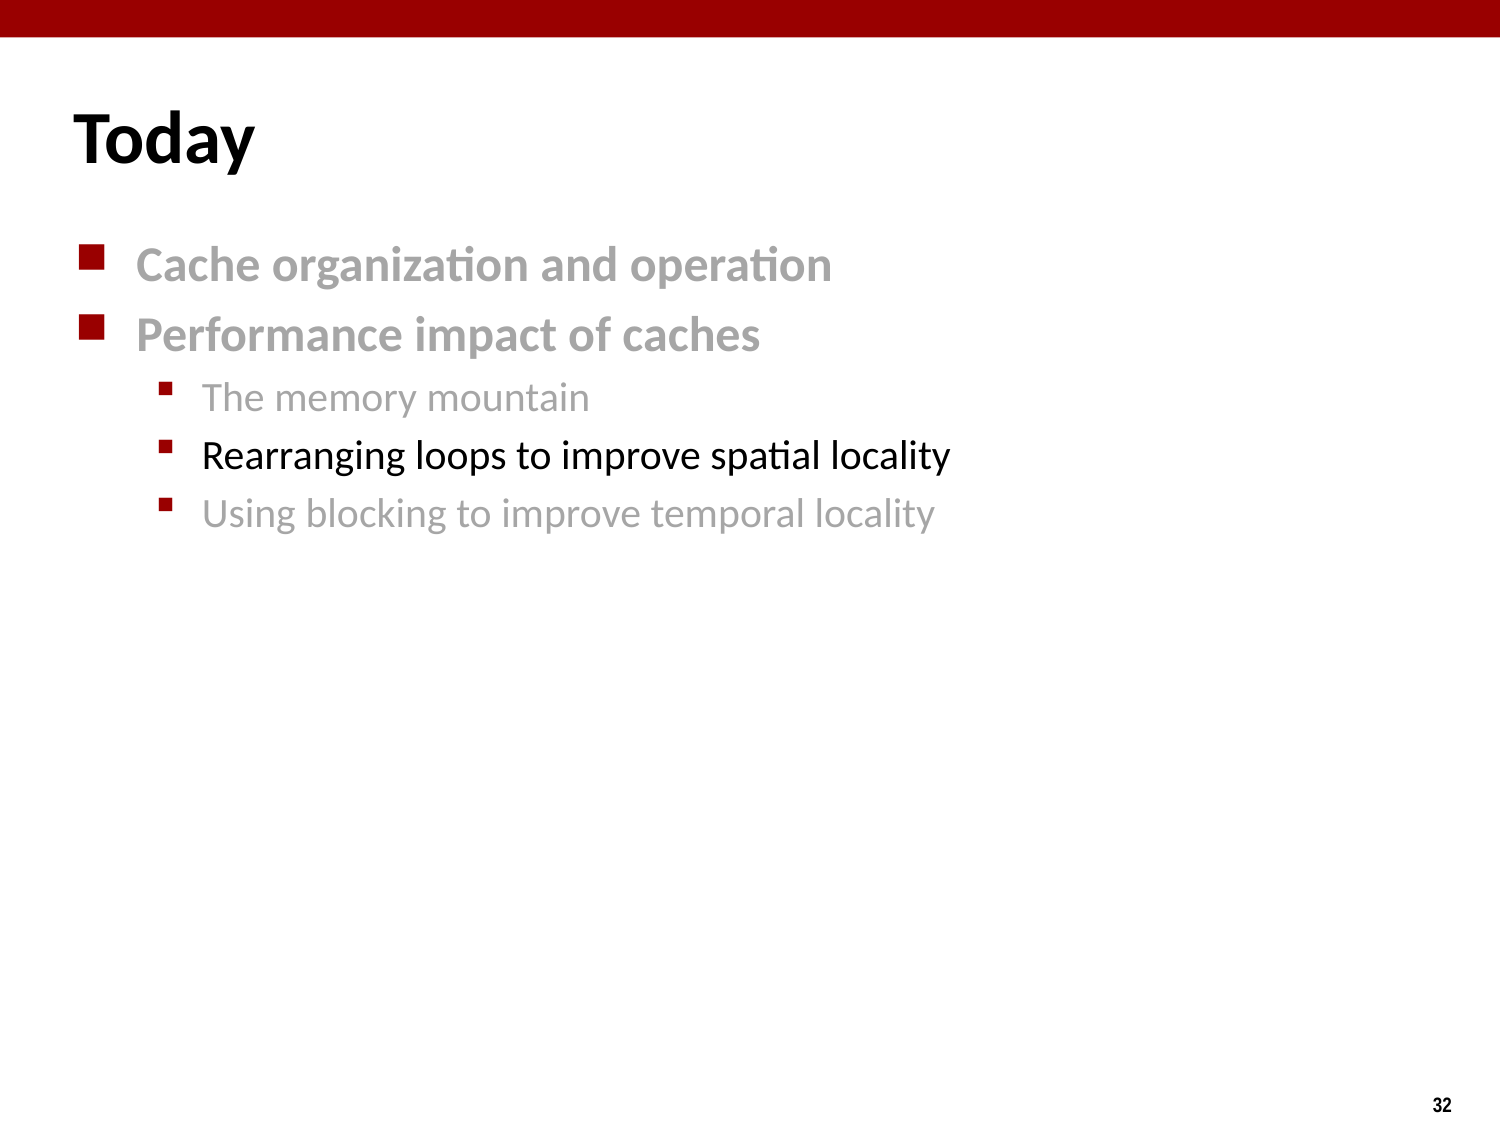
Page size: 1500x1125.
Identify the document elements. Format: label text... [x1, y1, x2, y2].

list Cache organization and operation Performance impact of caches The memory mountain Rearranging loops to improve spatial locality Using blocking to improve temporal locality [65, 223, 1361, 1040]
title Today [58, 71, 1304, 197]
